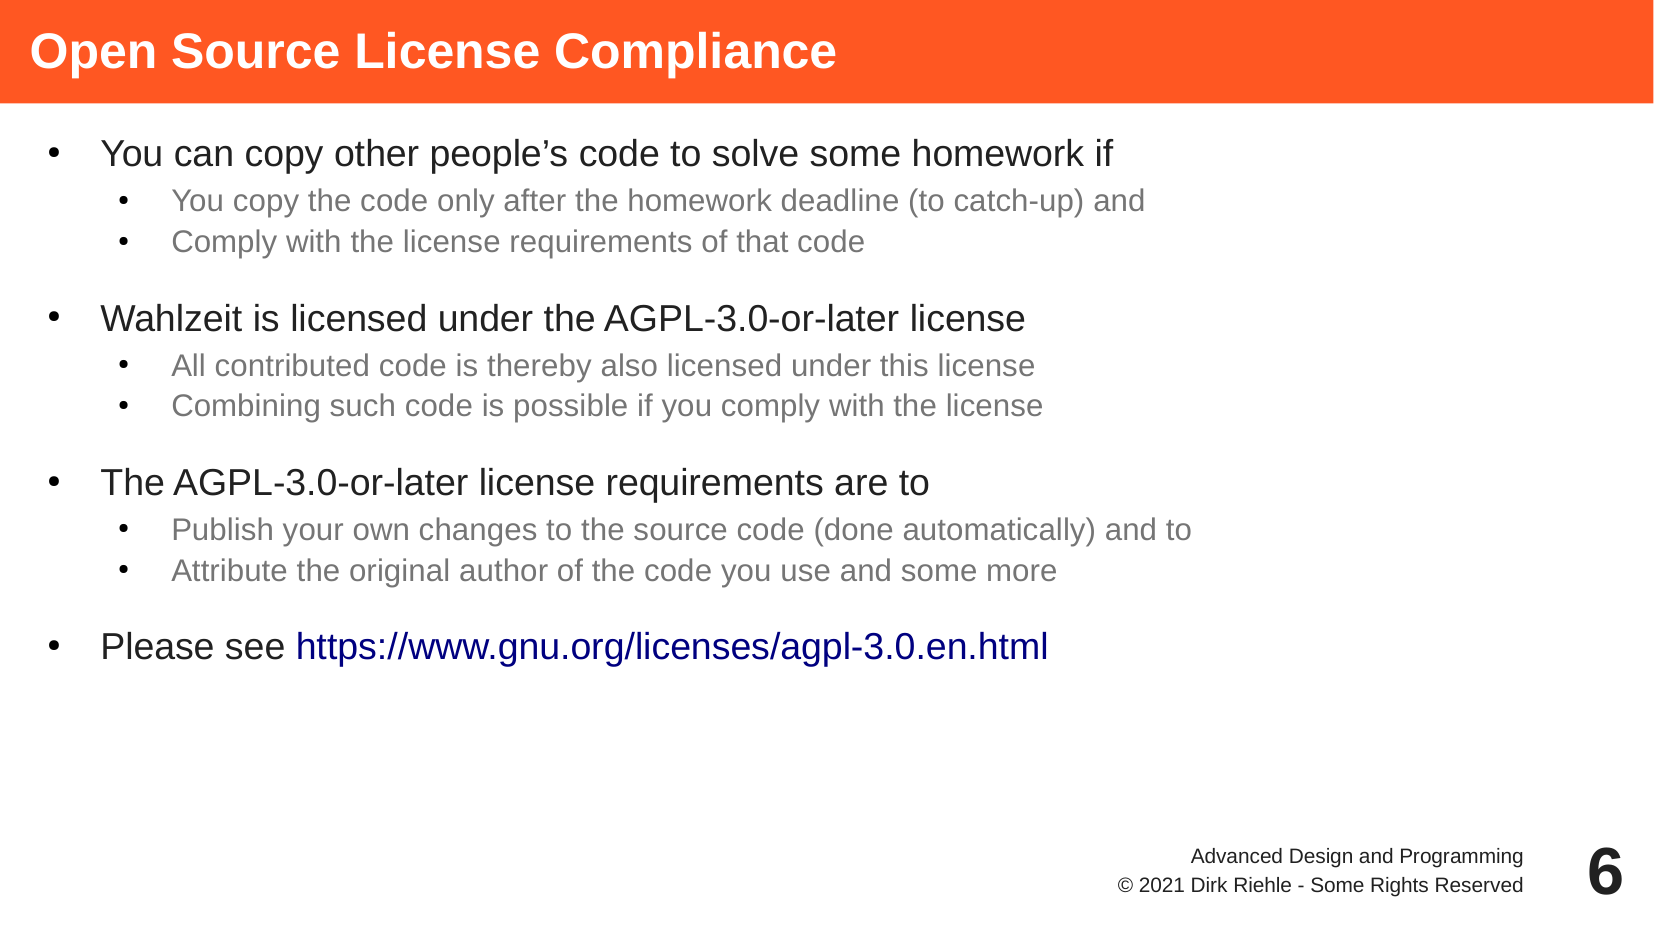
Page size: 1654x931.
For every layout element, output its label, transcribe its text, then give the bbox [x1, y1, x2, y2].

list You can copy other people’s code to solve some homework if You copy the code only after the homework deadline (to catch-up) and Comply with the license requirements of that code Wahlzeit is licensed under the AGPL-3.0-or-later license All contributed code is thereby also licensed under this license Combining such code is possible if you comply with the license The AGPL-3.0-or-later license requirements are to Publish your own changes to the source code (done automatically) and to Attribute the original author of the code you use and some more Please see https://www.gnu.org/licenses/agpl-3.0.en.html [29, 132, 1625, 813]
title Open Source License Compliance [0, 0, 1654, 104]
